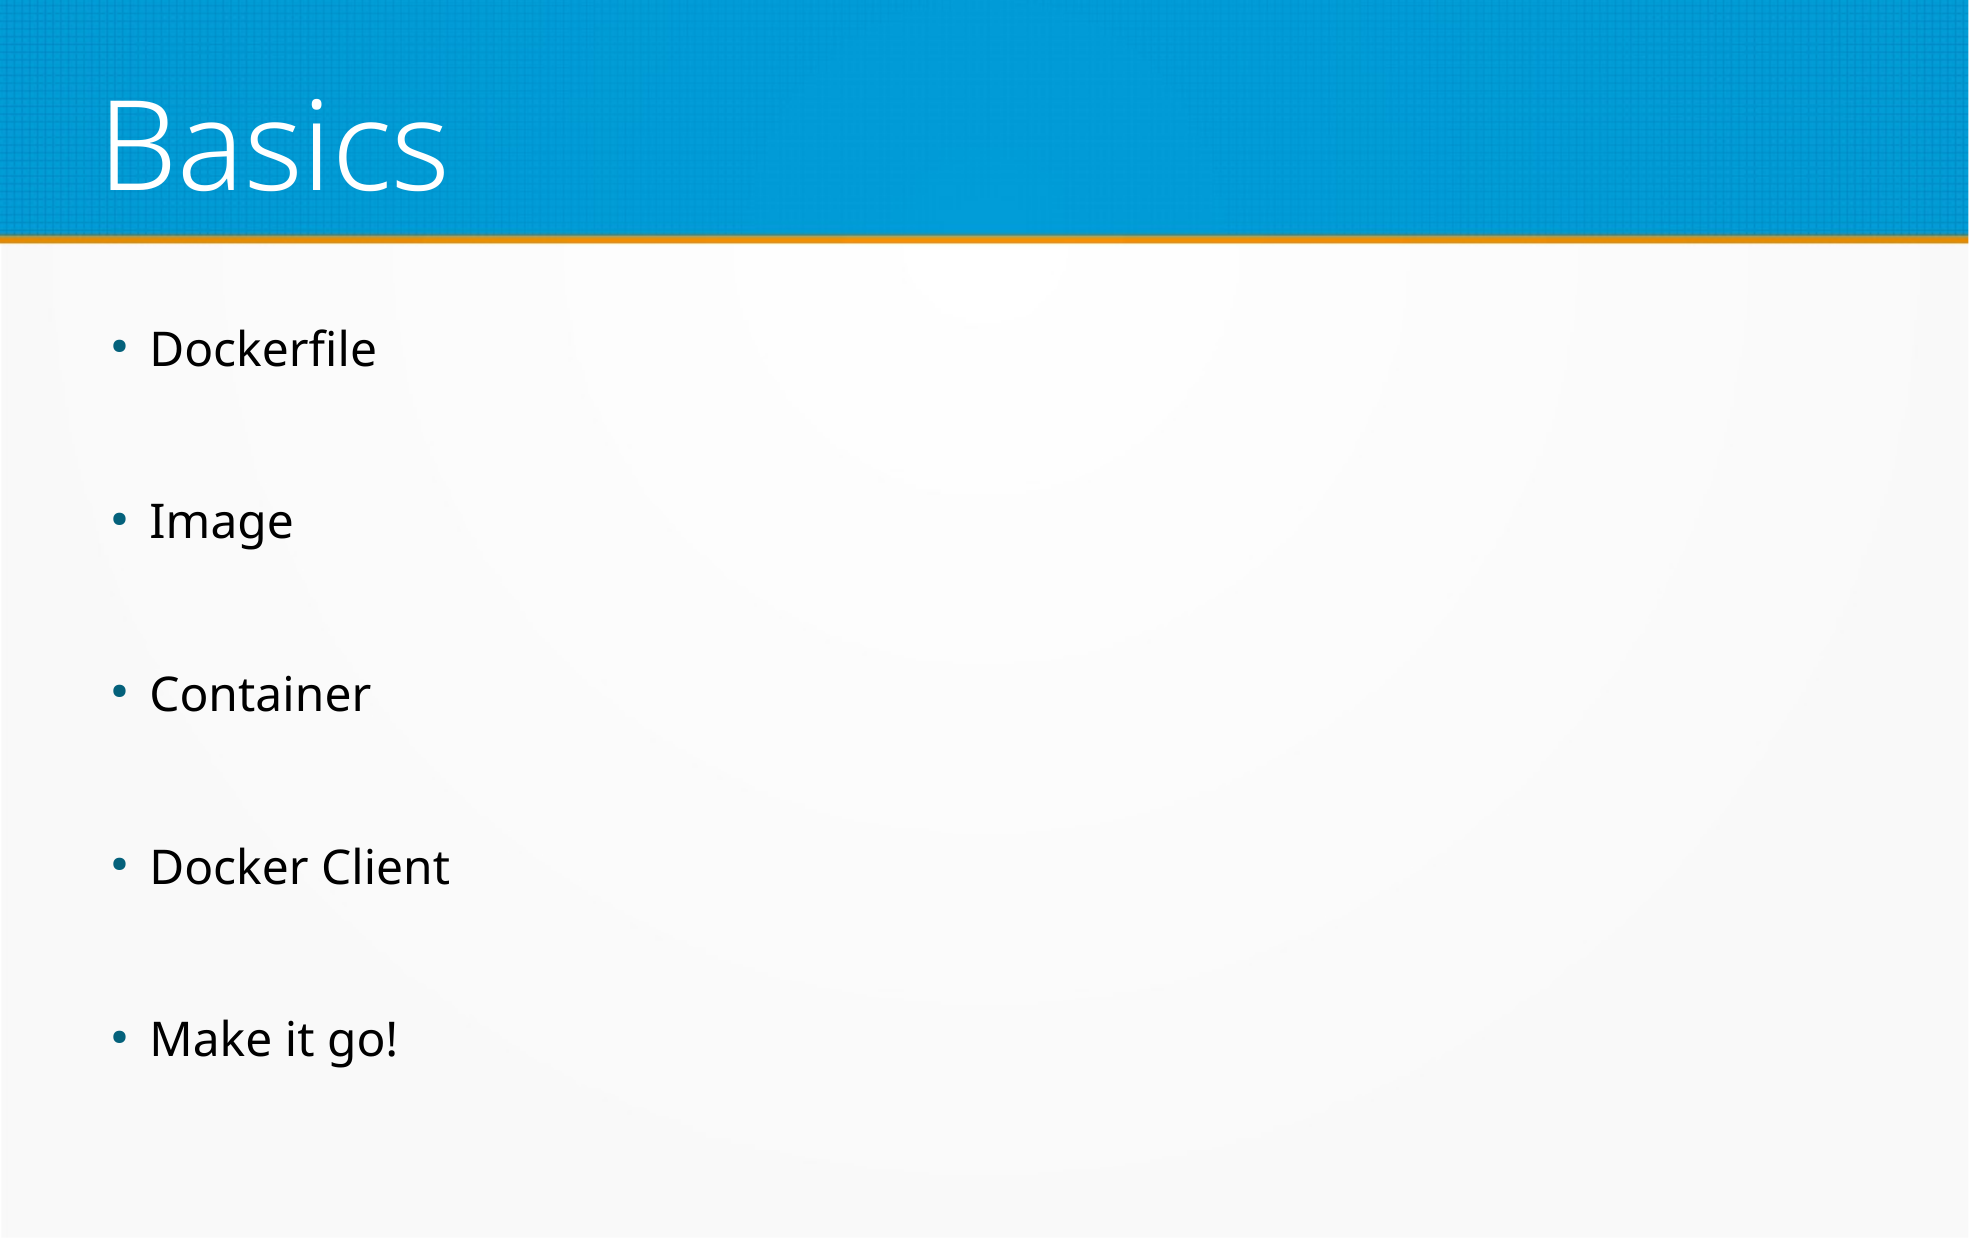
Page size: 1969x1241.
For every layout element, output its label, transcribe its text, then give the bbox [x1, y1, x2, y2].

picture [0, 233, 1969, 1241]
title Basics [98, 19, 1870, 227]
list Dockerfile Image Container Docker Client Make it go! [98, 315, 1861, 1081]
